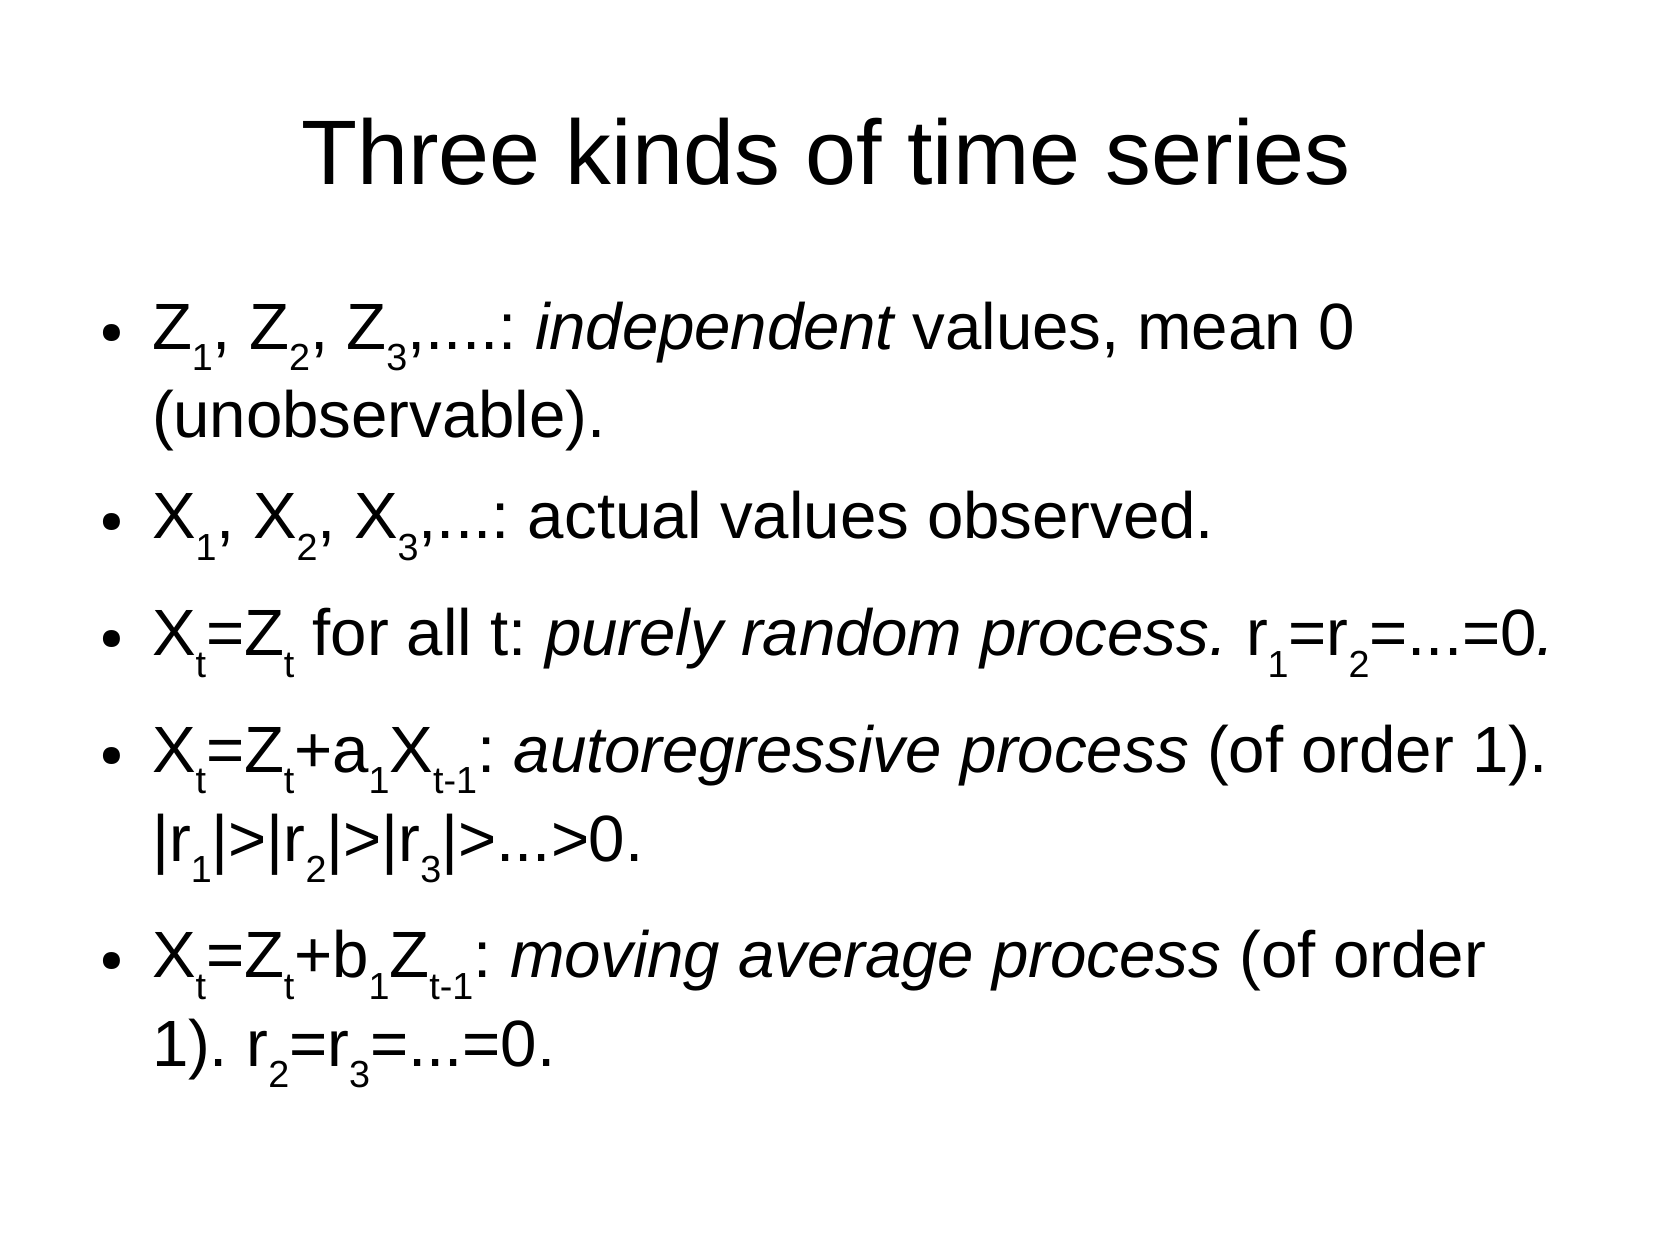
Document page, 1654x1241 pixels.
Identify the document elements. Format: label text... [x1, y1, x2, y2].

title Three kinds of time series [82, 56, 1571, 250]
list Z1, Z2, Z3,....: independent values, mean 0 (unobservable). X1, X2, X3,...: actual values observed. Xt=Zt for all t: purely random process. r1=r2=...=0. Xt=Zt+a1Xt-1: autoregressive process (of order 1). |r1|>|r2|>|r3|>...>0. Xt=Zt+b1Zt-1: moving average process (of order 1). r2=r3=...=0. [82, 290, 1571, 1109]
